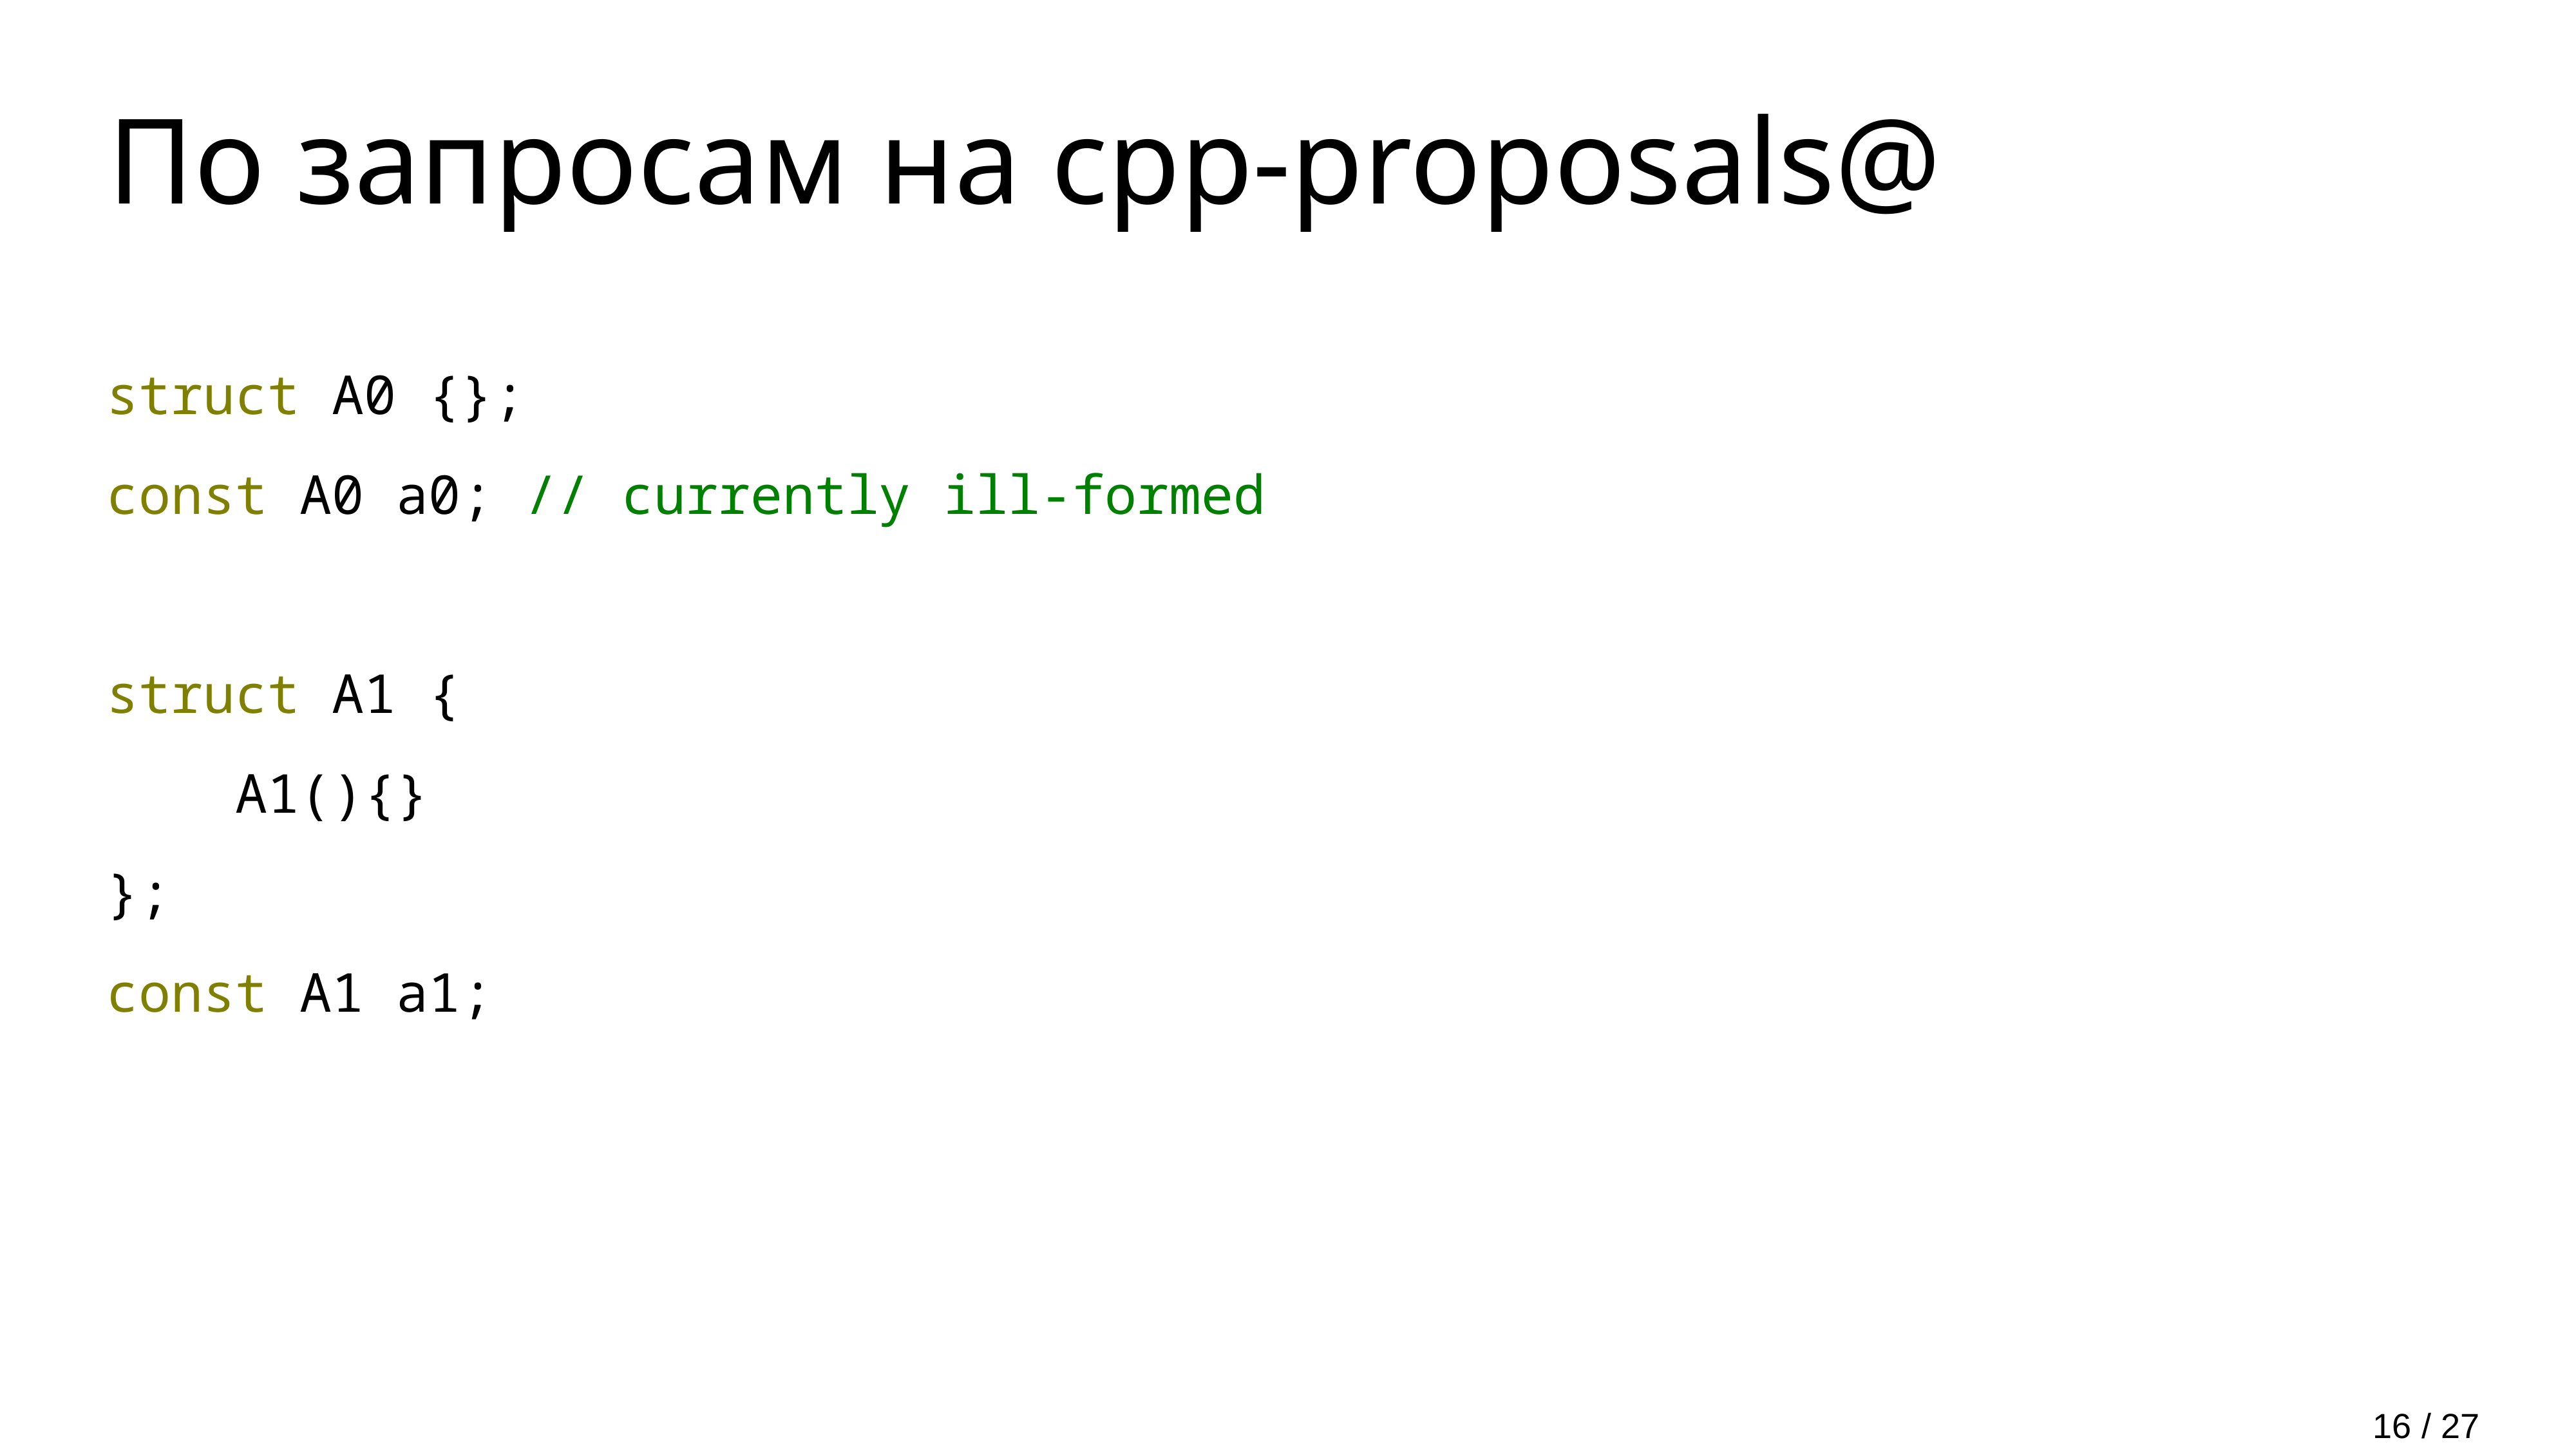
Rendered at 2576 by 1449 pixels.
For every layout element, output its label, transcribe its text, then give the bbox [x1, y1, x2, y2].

title По запросам на cpp-proposals@ [108, 80, 2468, 242]
list struct A0 {}; const A0 a0; // currently ill-formed struct A1 { A1(){} }; const A1 a1; [0, 295, 2576, 1449]
text_box <number> / 27 [2363, 1402, 2576, 1449]
